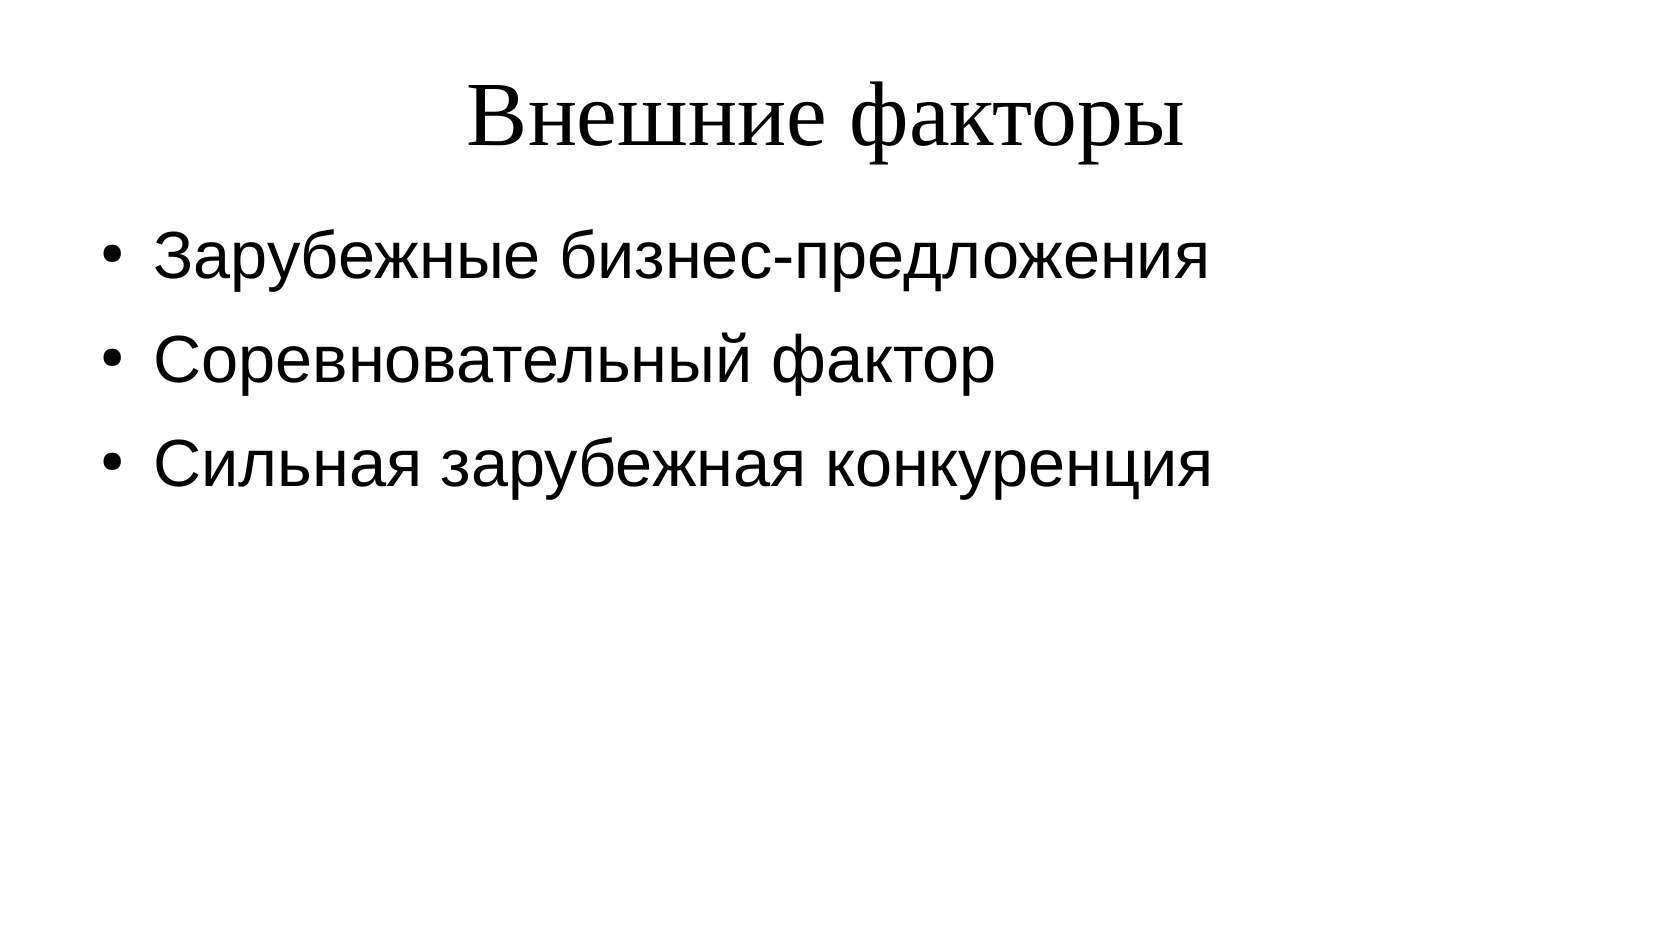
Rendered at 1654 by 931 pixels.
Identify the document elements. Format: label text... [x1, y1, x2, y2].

title Внешние факторы [82, 37, 1571, 193]
list Зарубежные бизнес-предложения Соревновательный фактор Сильная зарубежная конкуренция [82, 217, 1571, 758]
